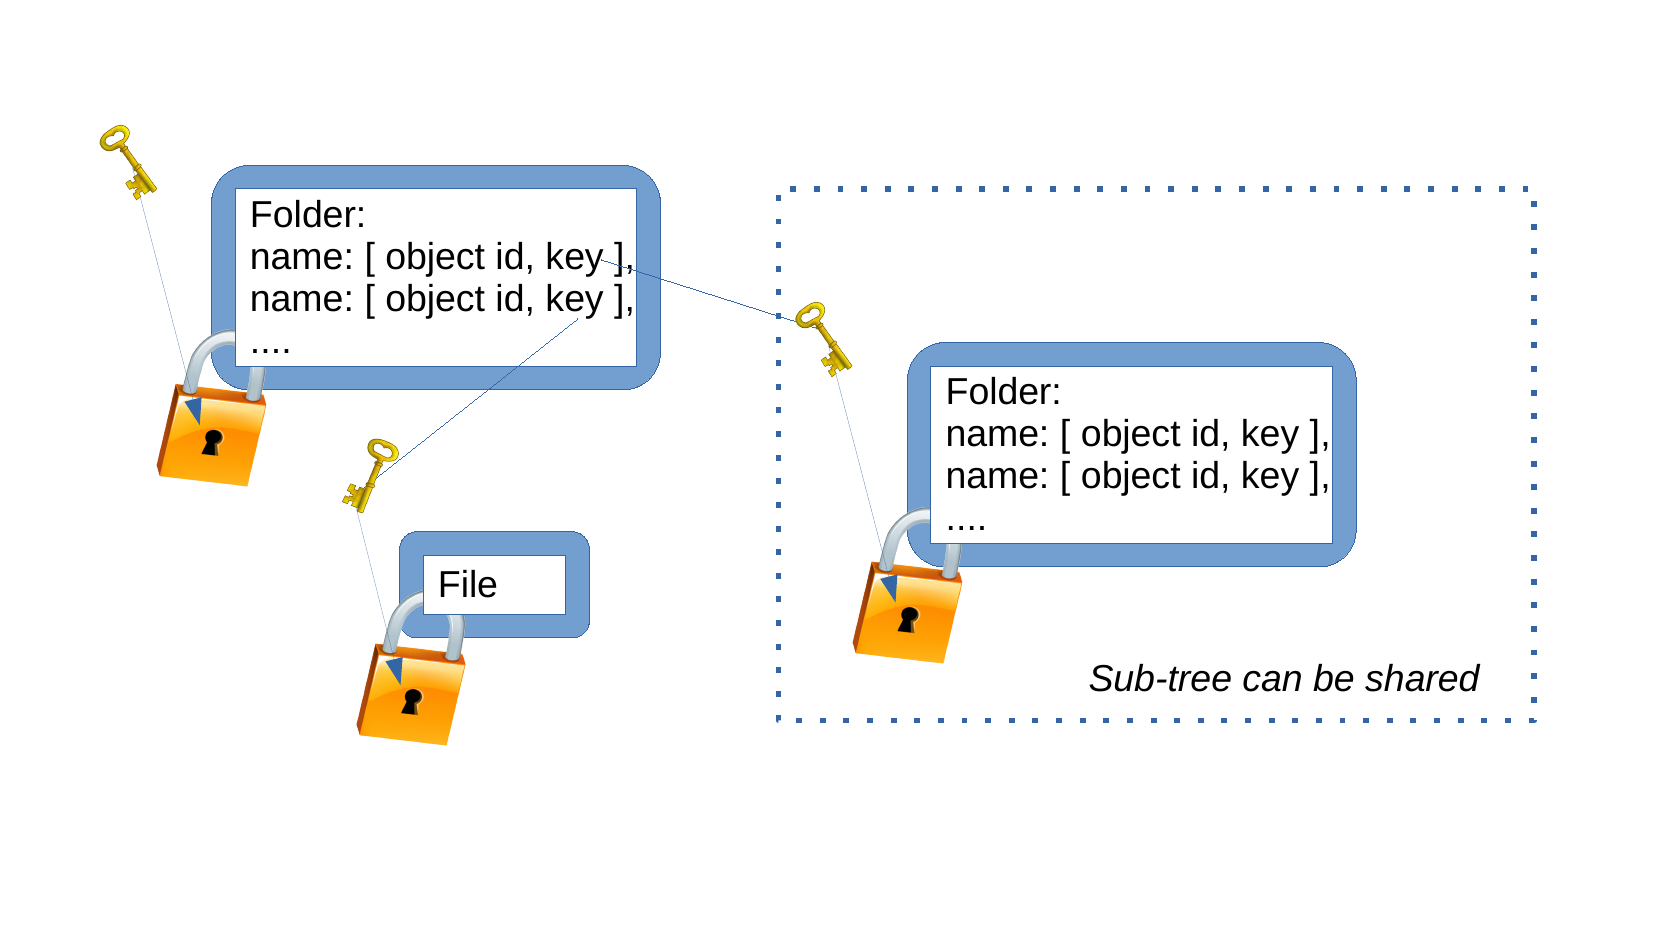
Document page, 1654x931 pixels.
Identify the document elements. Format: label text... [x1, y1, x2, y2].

picture [849, 496, 972, 674]
text_box Sub-tree can be shared [1073, 649, 1523, 721]
picture [778, 295, 872, 384]
picture [82, 118, 177, 207]
text_box [211, 165, 661, 390]
text_box Folder: name: [ object id, key ], name: [ object id, key ], .... [930, 366, 1333, 544]
text_box Folder: name: [ object id, key ], name: [ object id, key ], .... [235, 188, 637, 367]
text_box [399, 531, 590, 638]
picture [153, 318, 277, 497]
text_box [907, 342, 1357, 567]
picture [341, 438, 399, 514]
text_box File [423, 555, 566, 615]
picture [353, 578, 479, 756]
